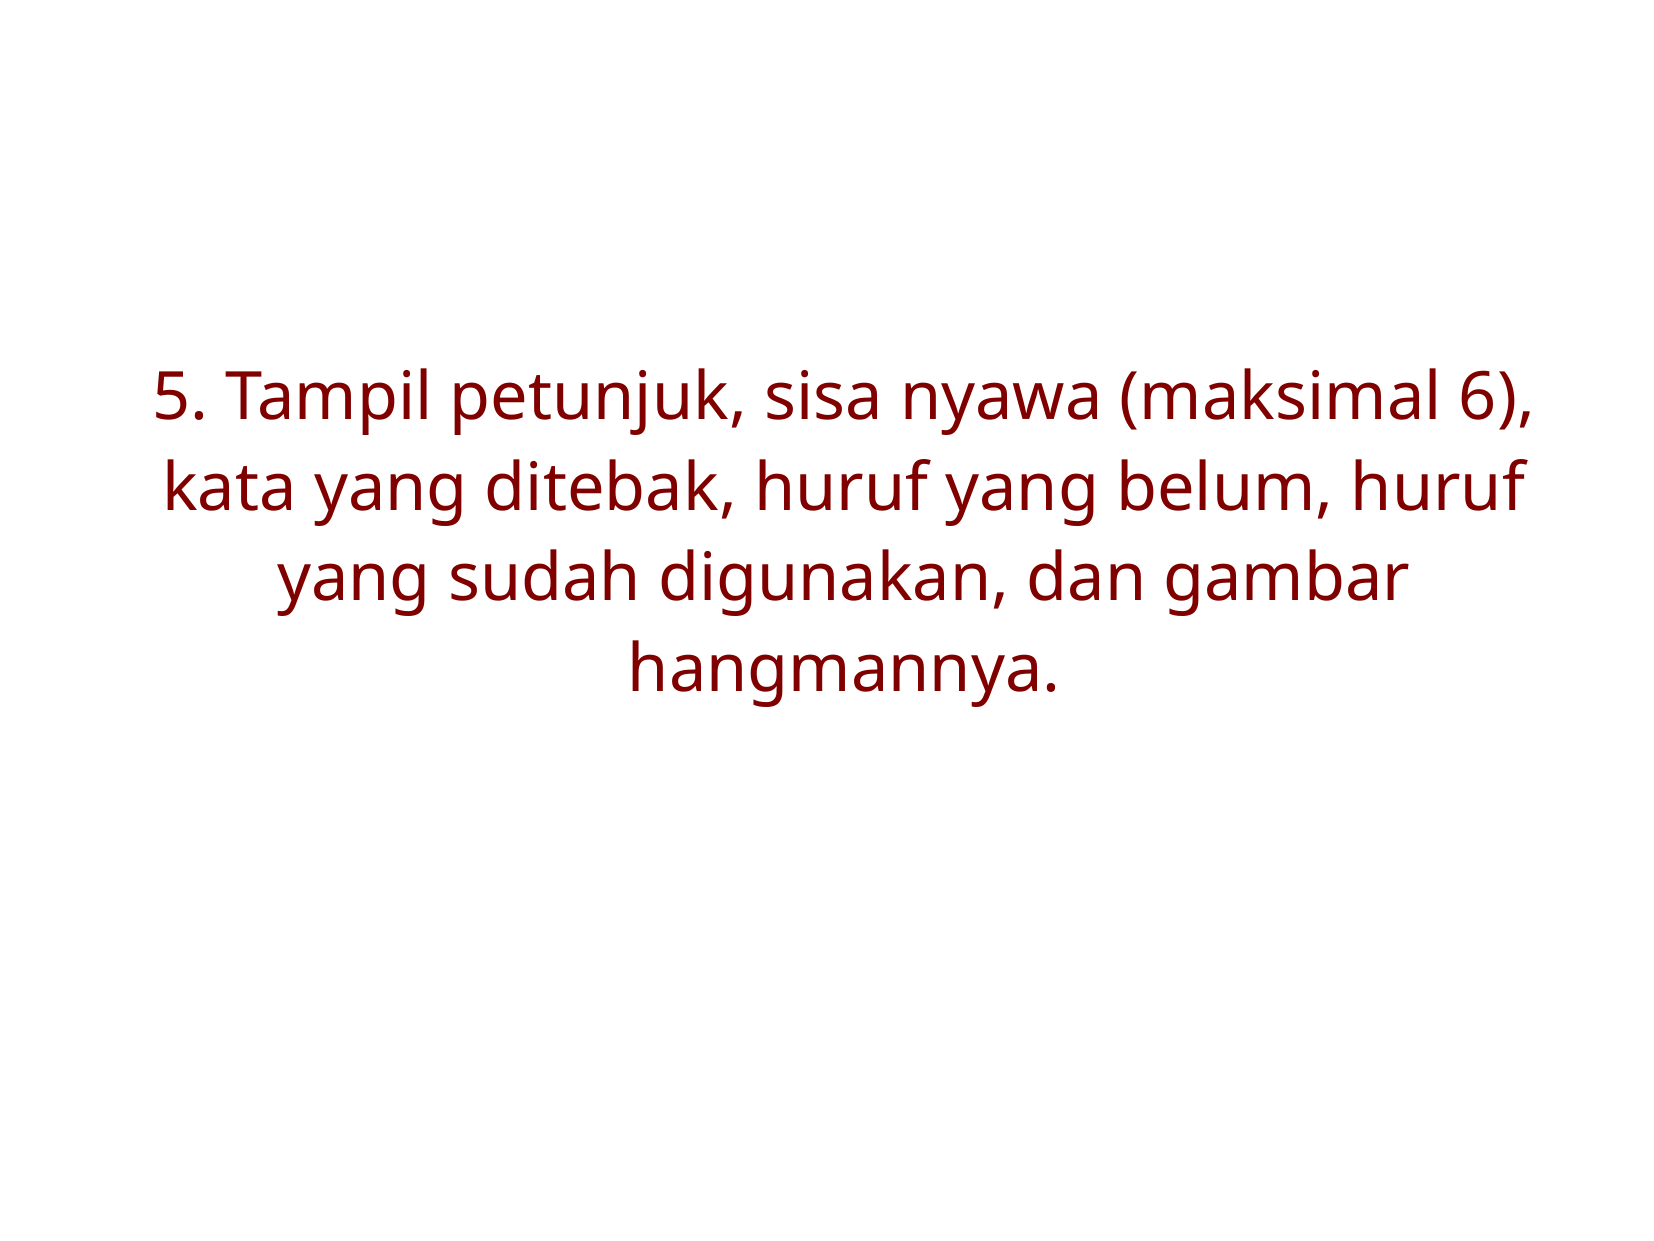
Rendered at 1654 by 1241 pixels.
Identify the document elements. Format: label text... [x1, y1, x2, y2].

subtitle 5. Tampil petunjuk, sisa nyawa (maksimal 6), kata yang ditebak, huruf yang belum, huruf yang sudah digunakan, dan gambar hangmannya. [82, 49, 1571, 1010]
